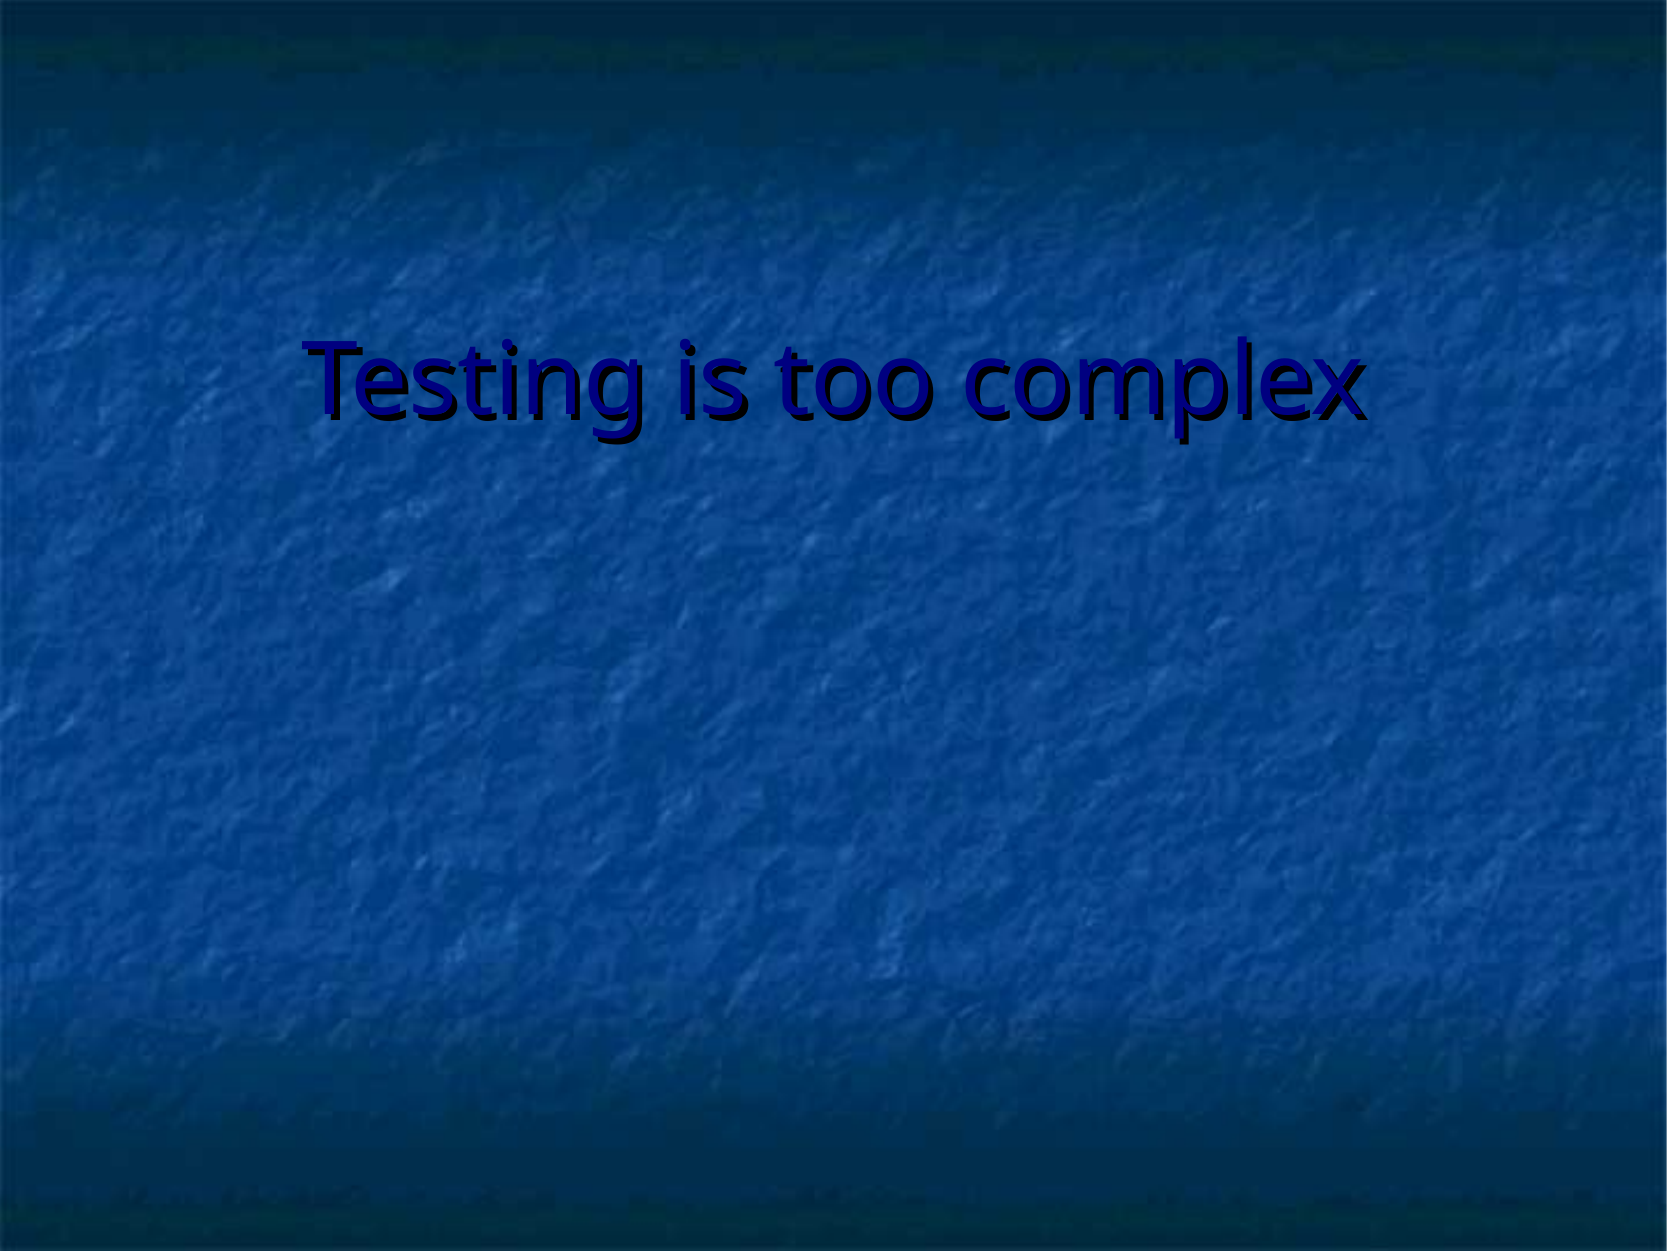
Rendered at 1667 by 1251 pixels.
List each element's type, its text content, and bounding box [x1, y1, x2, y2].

title Testing is too complex [125, 305, 1542, 640]
picture [0, 0, 1667, 1251]
